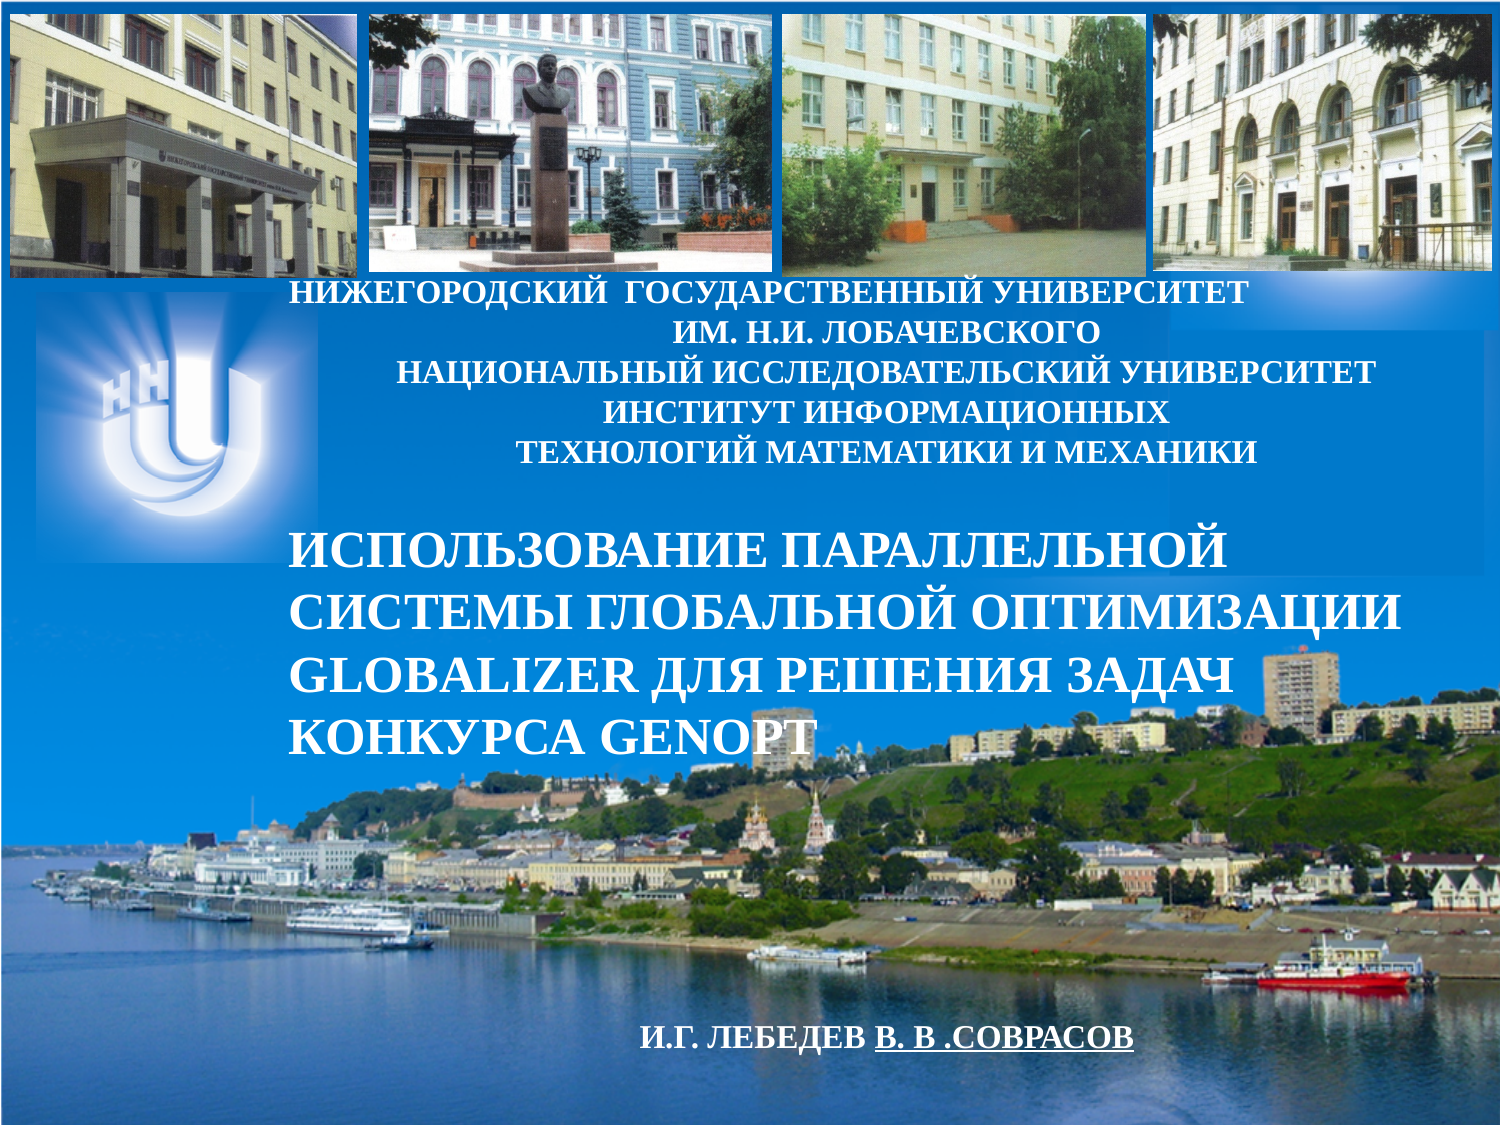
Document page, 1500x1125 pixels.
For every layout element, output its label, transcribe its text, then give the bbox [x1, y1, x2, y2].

picture [0, 0, 1500, 1125]
text_box Нижегородский государственный университет им. Н.И. Лобачевского Национальный исследовательский университет Институт информационных технологий математики и механики Использование параллельной системы глобальной оптимизации Globalizer для решения задач конкурса GenOpt И.Г. Лебедев В. В .Соврасов [273, 262, 1500, 825]
